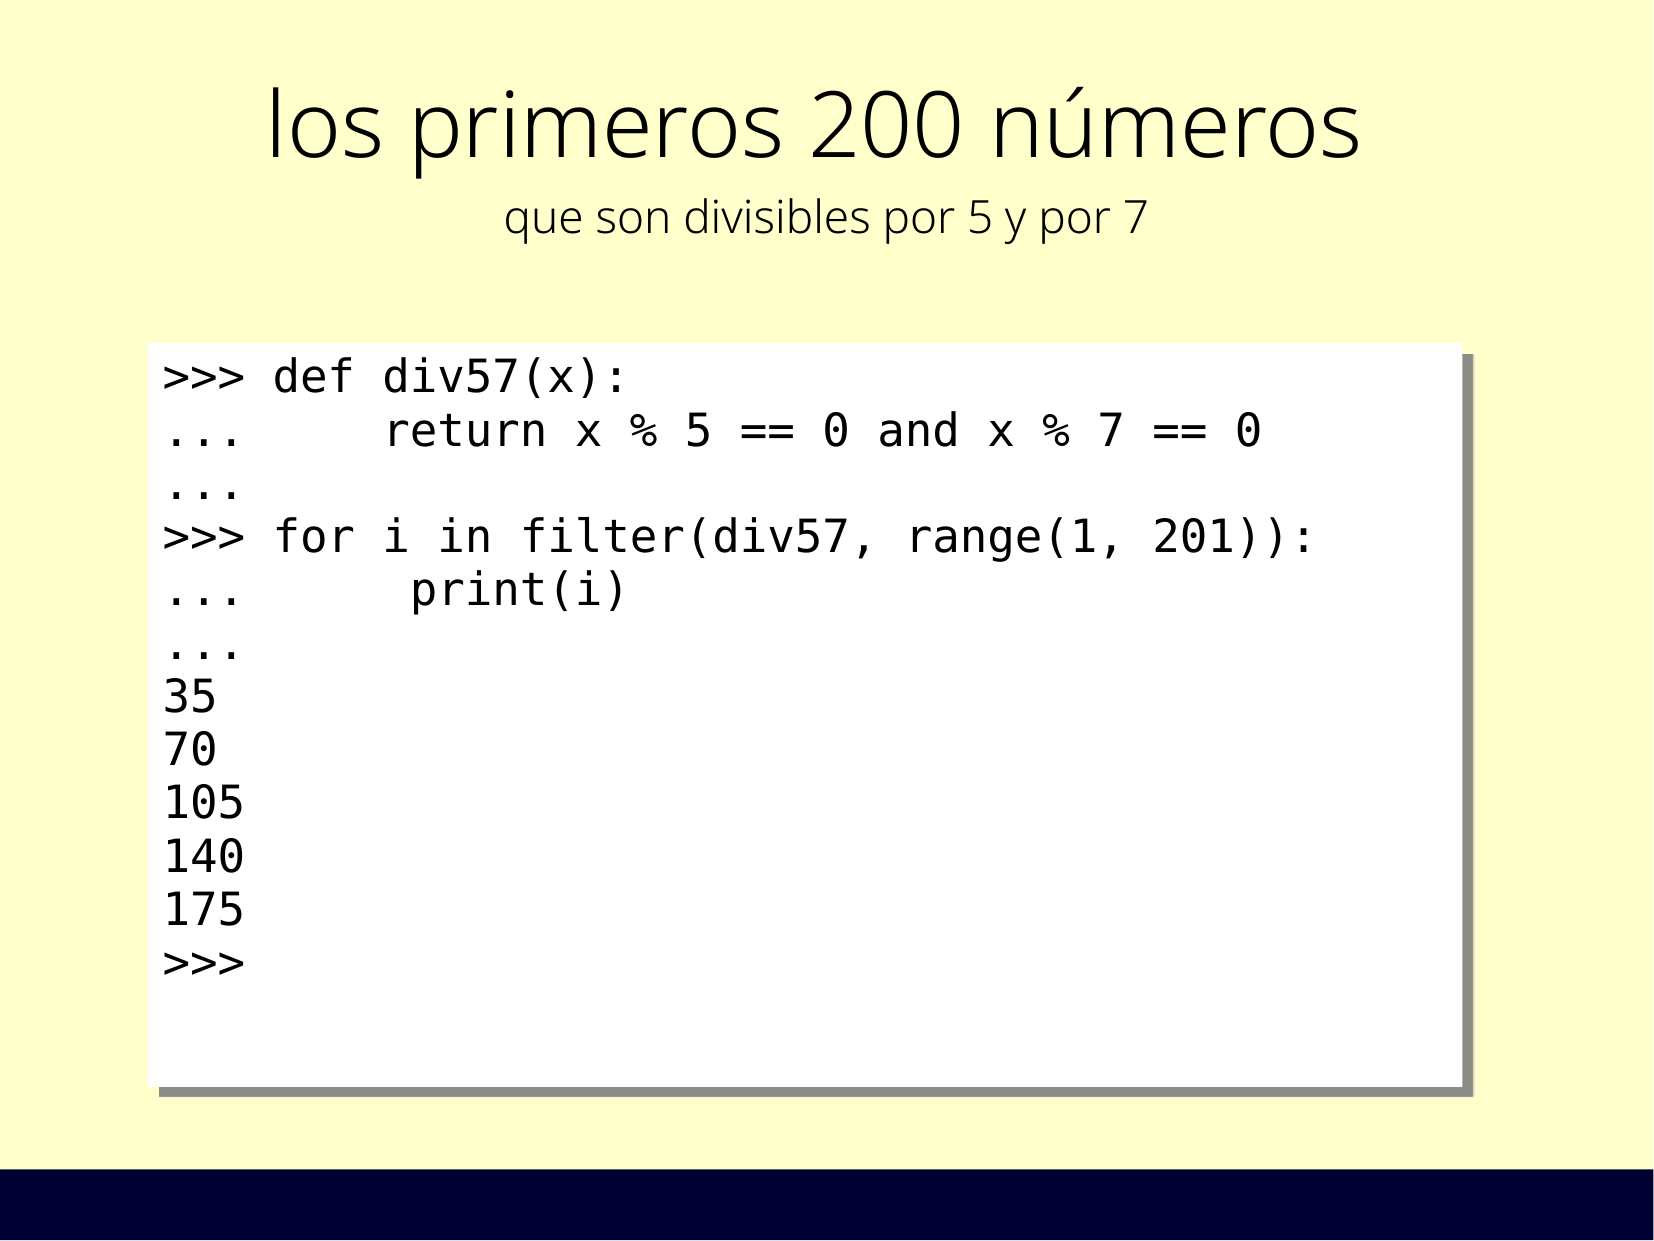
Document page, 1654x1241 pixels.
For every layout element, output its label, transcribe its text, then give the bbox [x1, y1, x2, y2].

text_box >>> def div57(x): ... return x % 5 == 0 and x % 7 == 0 ... >>> for i in filter(div57, range(1, 201)): ... print(i) ... 35 70 105 140 175 >>> [147, 342, 1463, 1087]
title los primeros 200 números que son divisibles por 5 y por 7 [82, 49, 1571, 257]
